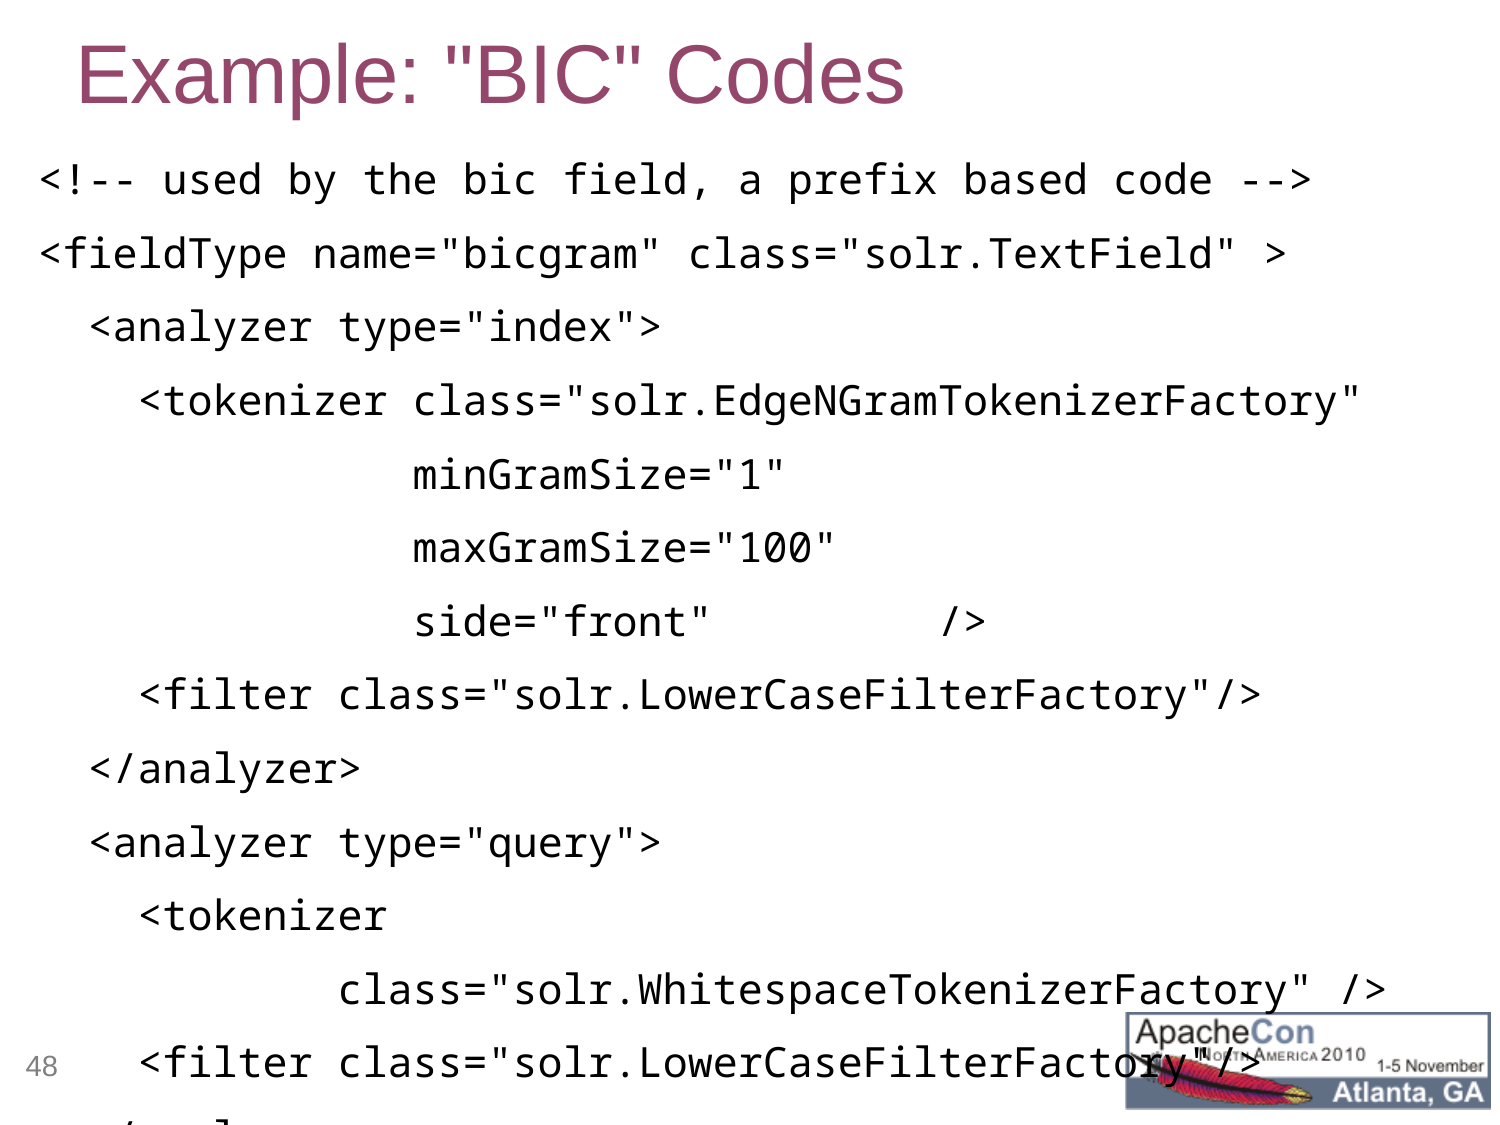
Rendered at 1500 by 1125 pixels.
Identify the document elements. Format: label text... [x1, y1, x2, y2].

title Example: "BIC" Codes [75, 0, 1425, 149]
picture [1125, 1012, 1491, 1110]
list <!-- used by the bic field, a prefix based code --> <fieldType name="bicgram" class="solr.TextField" > <analyzer type="index"> <tokenizer class="solr.EdgeNGramTokenizerFactory" minGramSize="1" maxGramSize="100" side="front" /> <filter class="solr.LowerCaseFilterFactory"/> </analyzer> <analyzer type="query"> <tokenizer class="solr.WhitespaceTokenizerFactory" /> <filter class="solr.LowerCaseFilterFactory"/> </analyzer> </fieldType> [37, 149, 1463, 1083]
